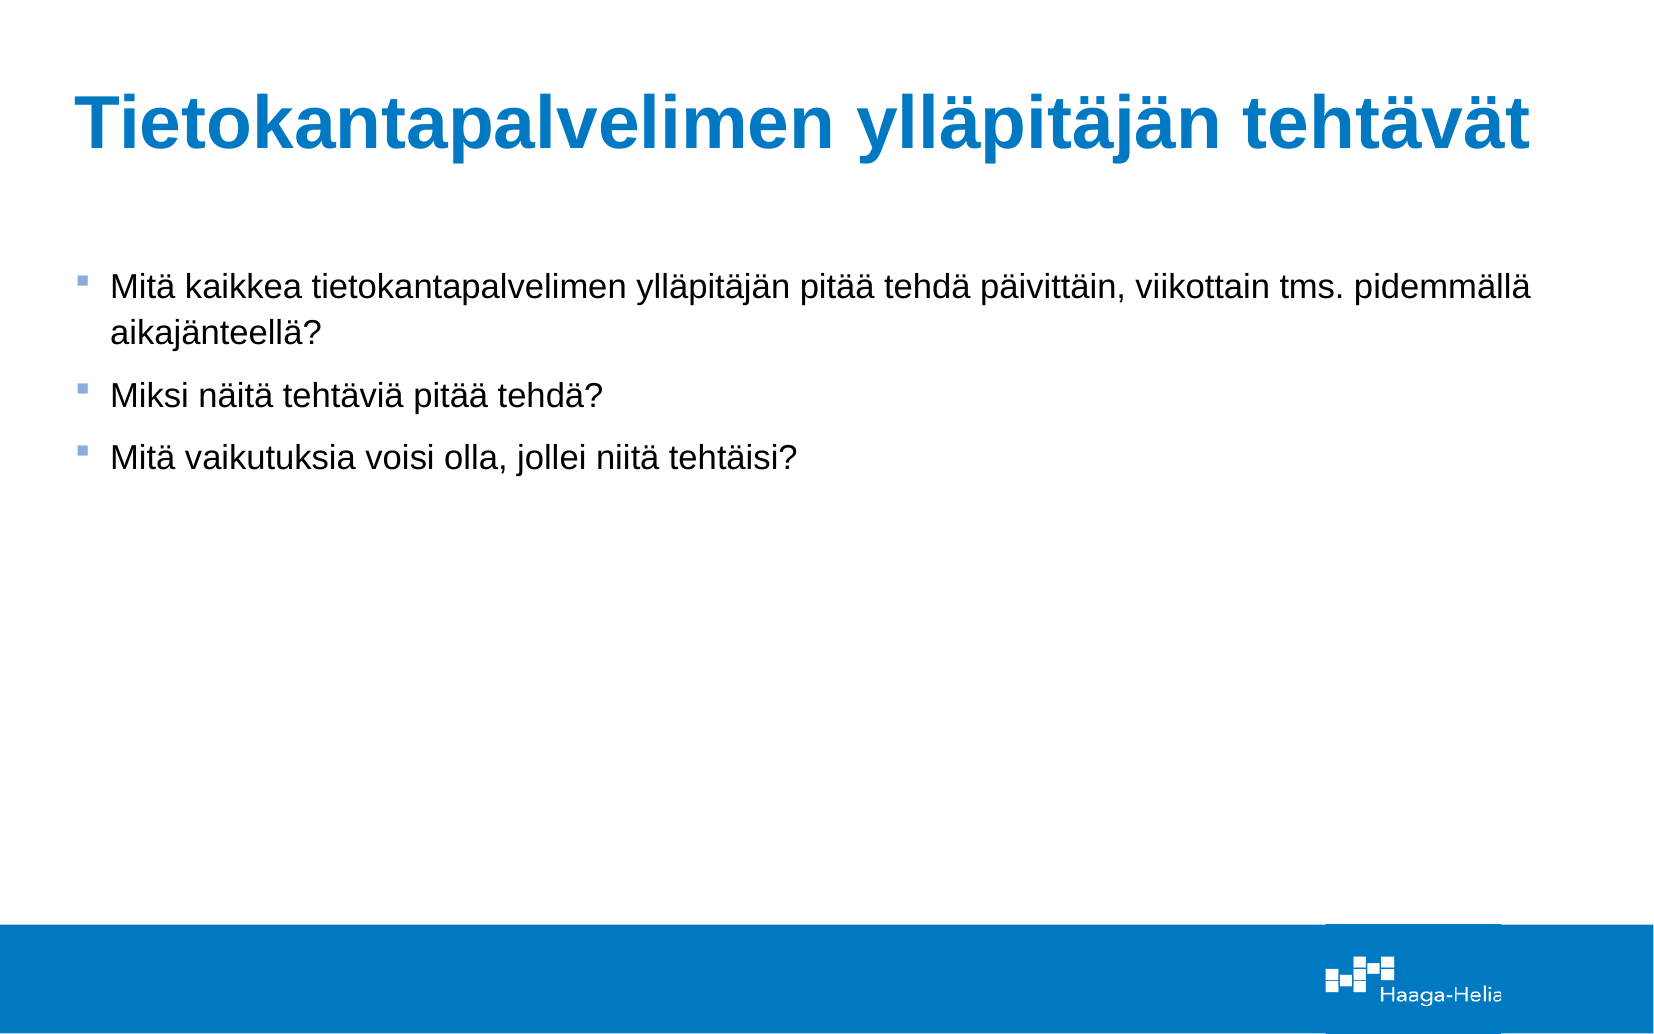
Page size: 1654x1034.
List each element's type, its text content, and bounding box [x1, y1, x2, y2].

list Mitä kaikkea tietokantapalvelimen ylläpitäjän pitää tehdä päivittäin, viikottain tms. pidemmällä aikajänteellä? Miksi näitä tehtäviä pitää tehdä? Mitä vaikutuksia voisi olla, jollei niitä tehtäisi? [74, 259, 1584, 922]
title Tietokantapalvelimen ylläpitäjän tehtävät [74, 82, 1584, 178]
picture [1325, 924, 1502, 1034]
